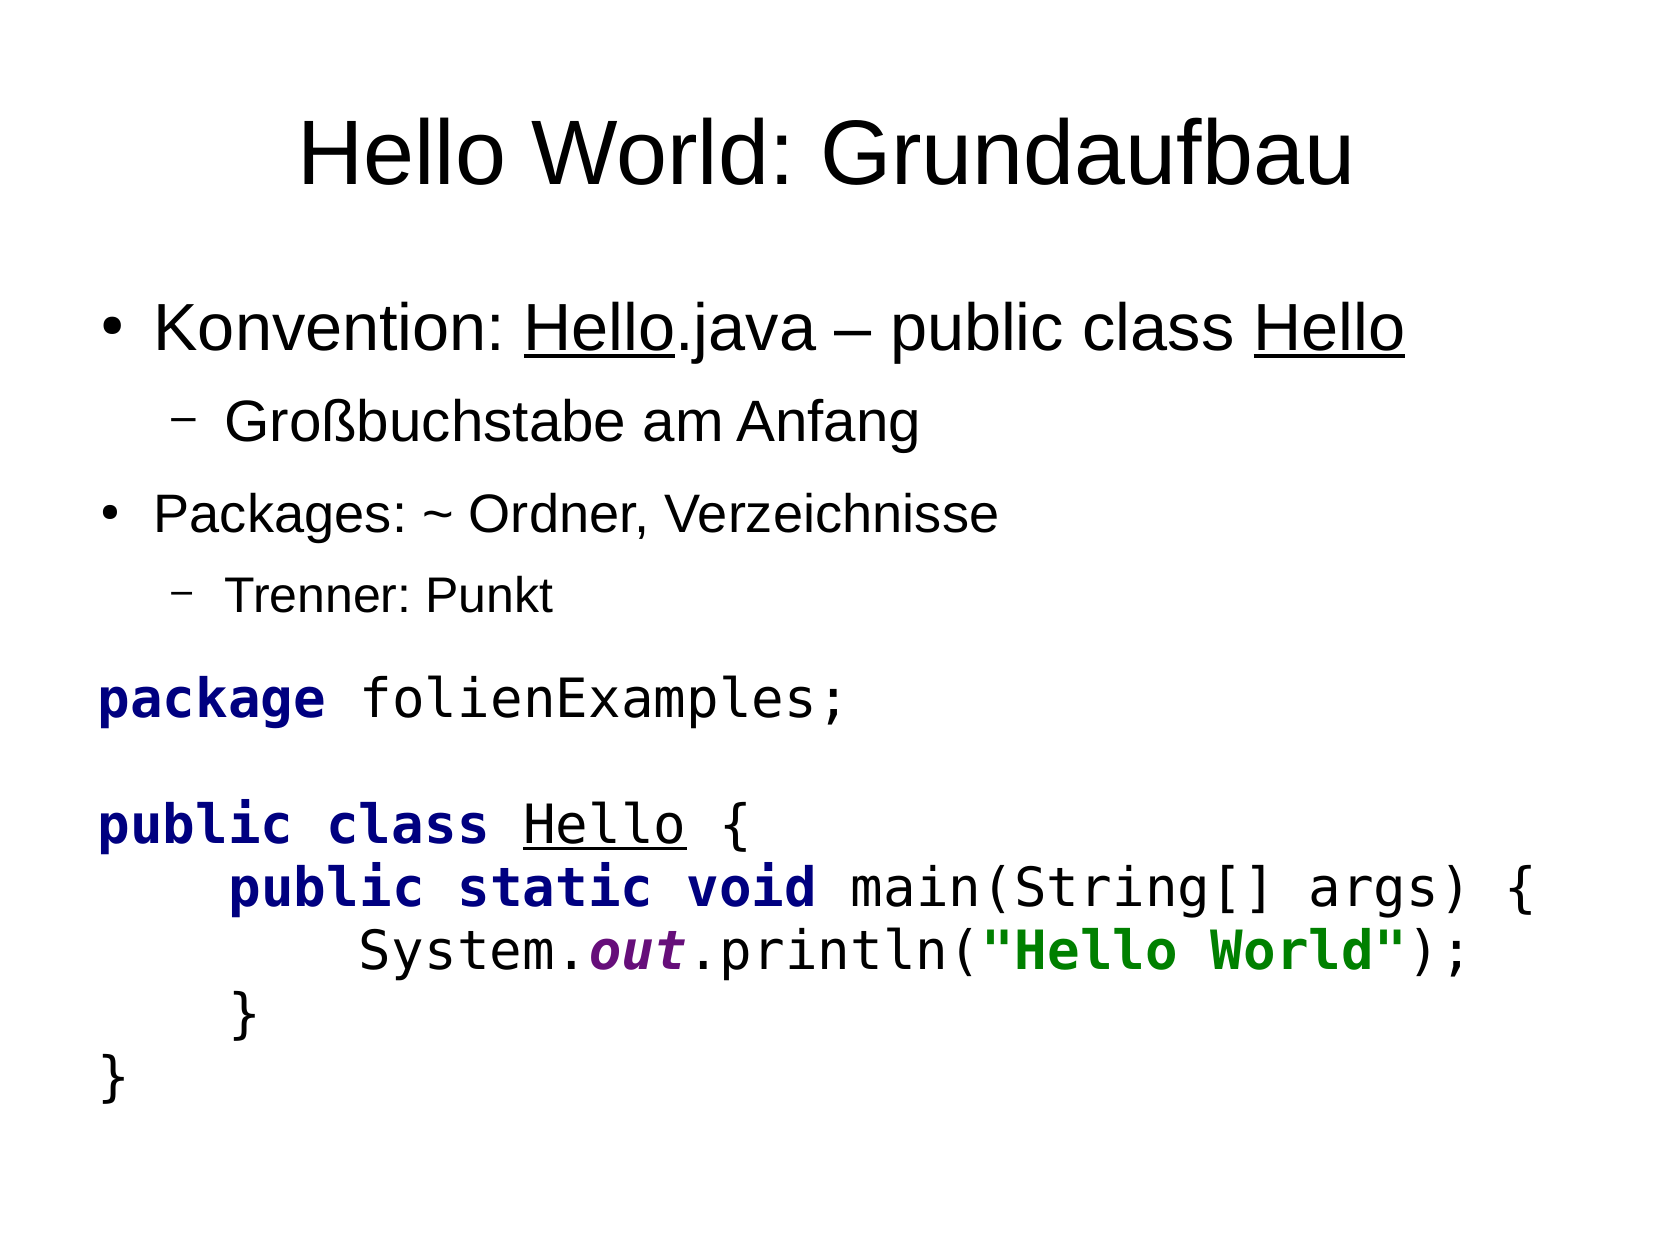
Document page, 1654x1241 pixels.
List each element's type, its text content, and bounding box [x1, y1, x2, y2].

list Konvention: Hello.java – public class Hello Großbuchstabe am Anfang Packages: ~ Ordner, Verzeichnisse Trenner: Punkt [82, 290, 1571, 660]
text_box package folienExamples; public class Hello { public static void main(String[] args) { System.out.println("Hello World"); } } [82, 660, 1571, 1216]
title Hello World: Grundaufbau [82, 49, 1571, 257]
